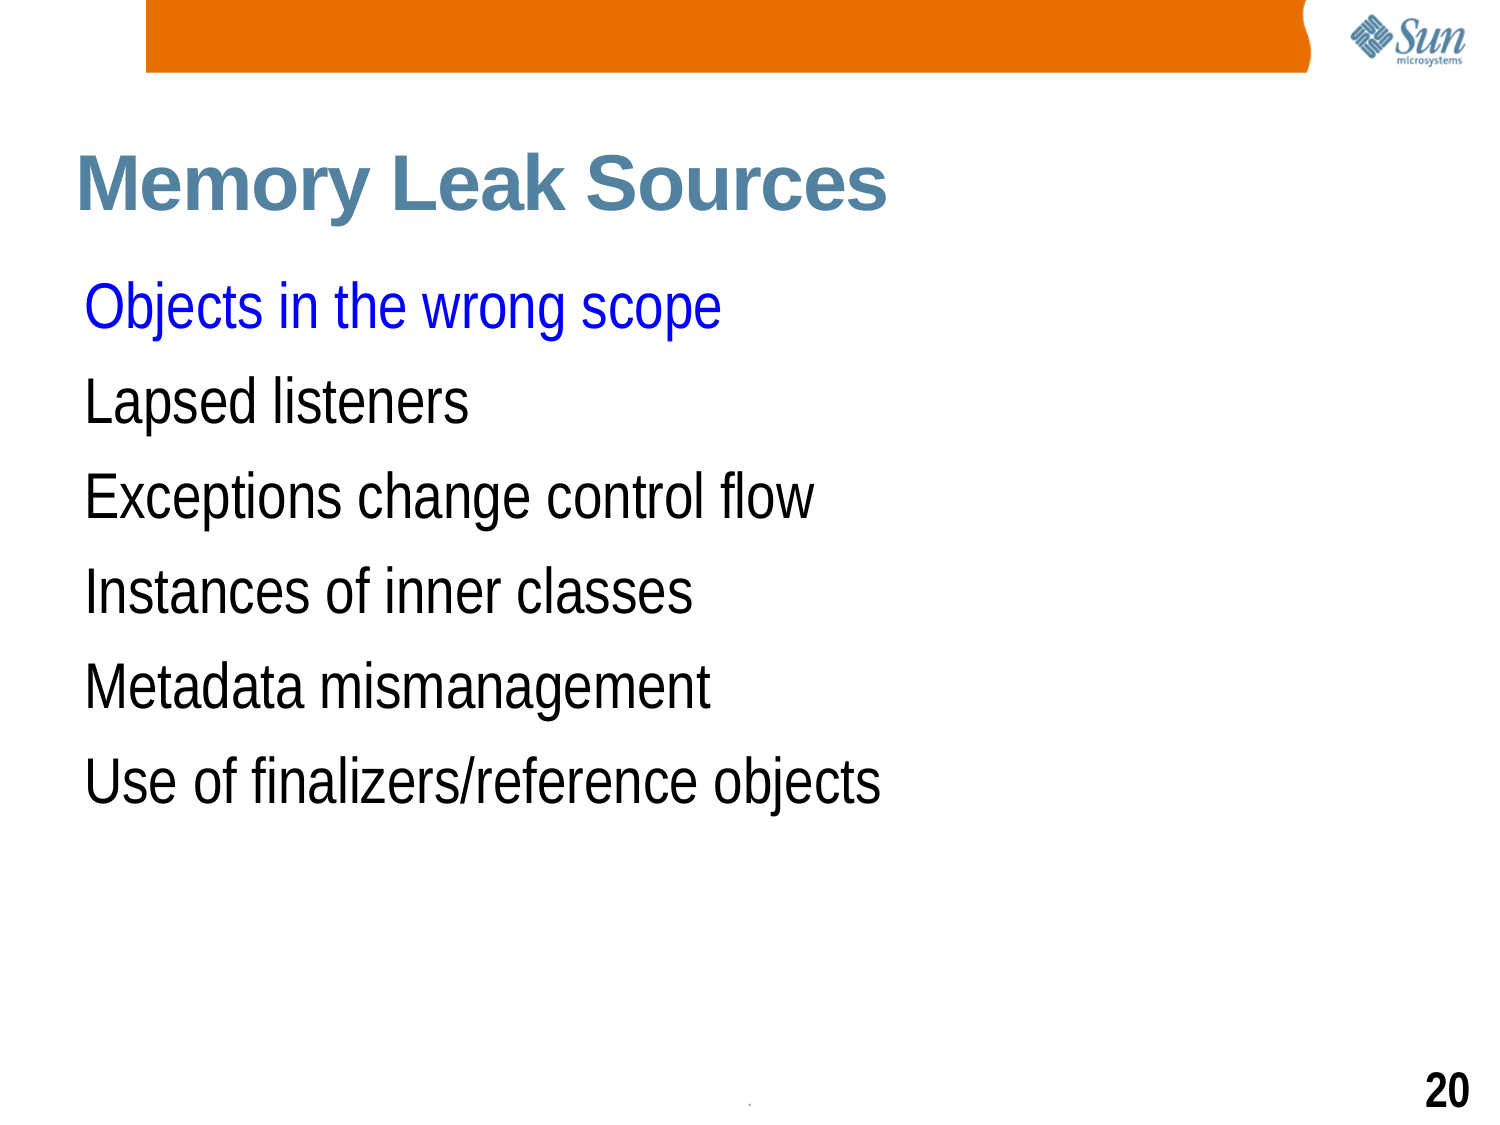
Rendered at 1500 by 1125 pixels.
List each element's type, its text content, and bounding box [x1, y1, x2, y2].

title Memory Leak Sources [75, 146, 1438, 251]
list Objects in the wrong scope Lapsed listeners Exceptions change control flow Instances of inner classes Metadata mismanagement Use of finalizers/reference objects [64, 268, 1402, 1028]
picture [146, 0, 1500, 75]
